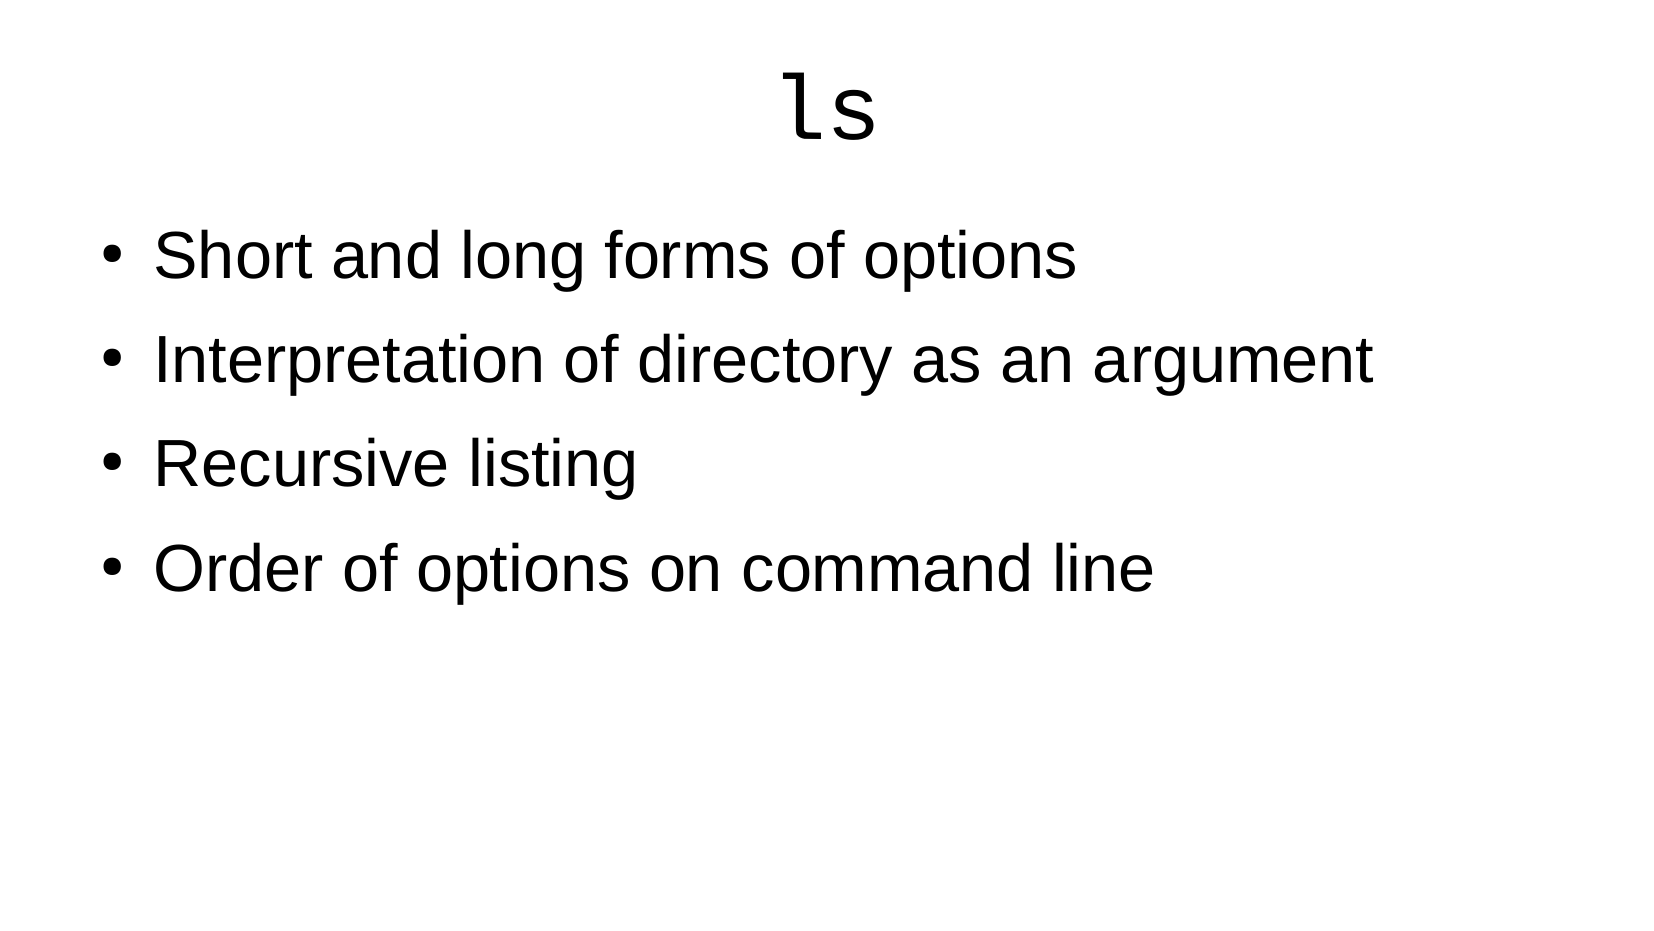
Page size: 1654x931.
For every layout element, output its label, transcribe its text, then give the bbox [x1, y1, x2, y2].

title ls [82, 37, 1571, 193]
list Short and long forms of options Interpretation of directory as an argument Recursive listing Order of options on command line [82, 217, 1571, 758]
